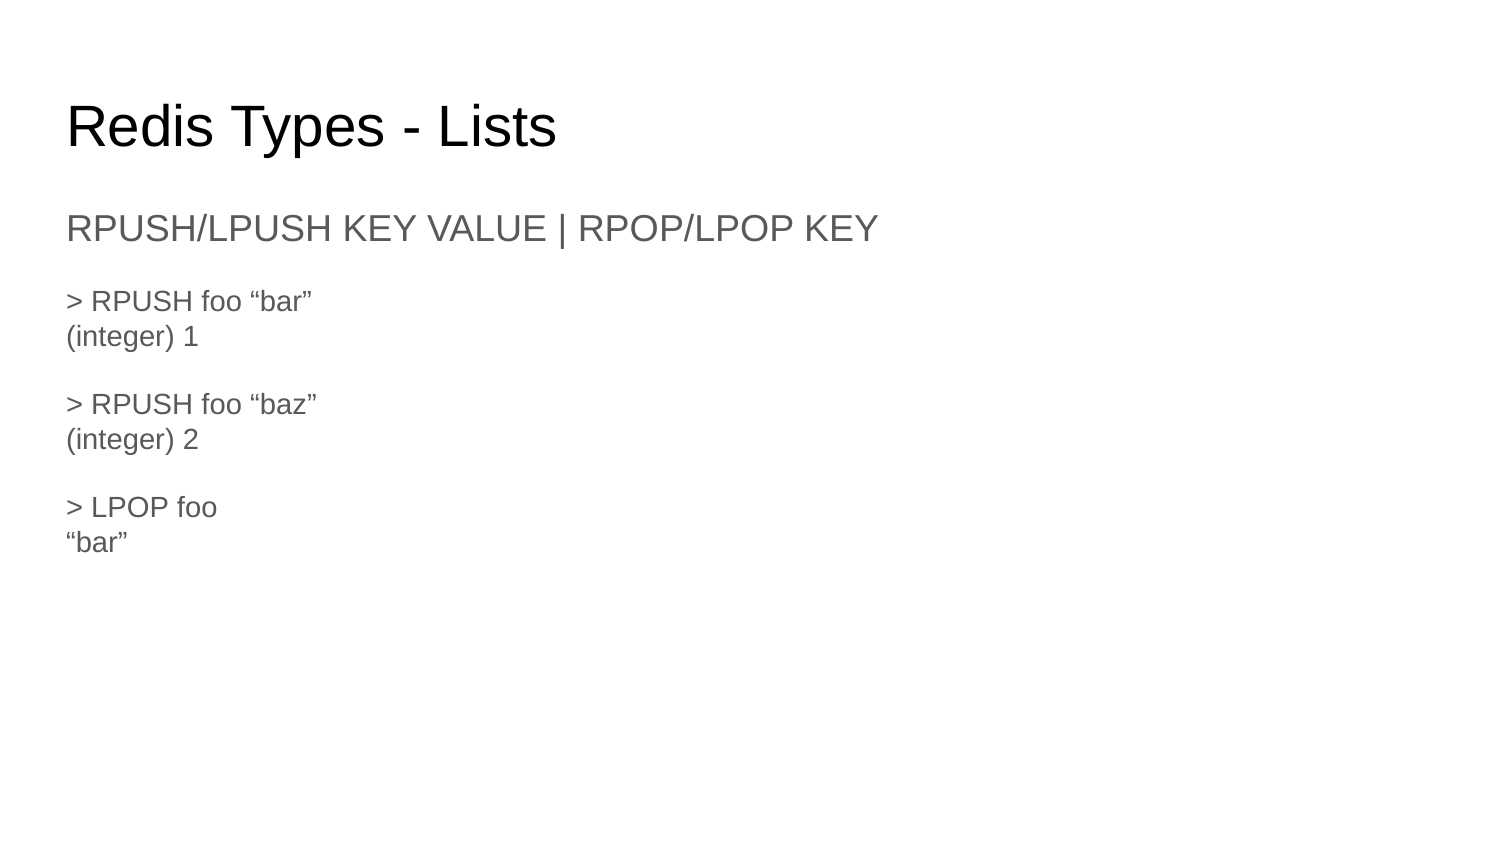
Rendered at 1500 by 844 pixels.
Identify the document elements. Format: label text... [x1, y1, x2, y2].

list RPUSH/LPUSH KEY VALUE | RPOP/LPOP KEY > RPUSH foo “bar” (integer) 1 > RPUSH foo “baz” (integer) 2 > LPOP foo “bar” [51, 189, 1449, 750]
title Redis Types - Lists [51, 72, 1449, 167]
